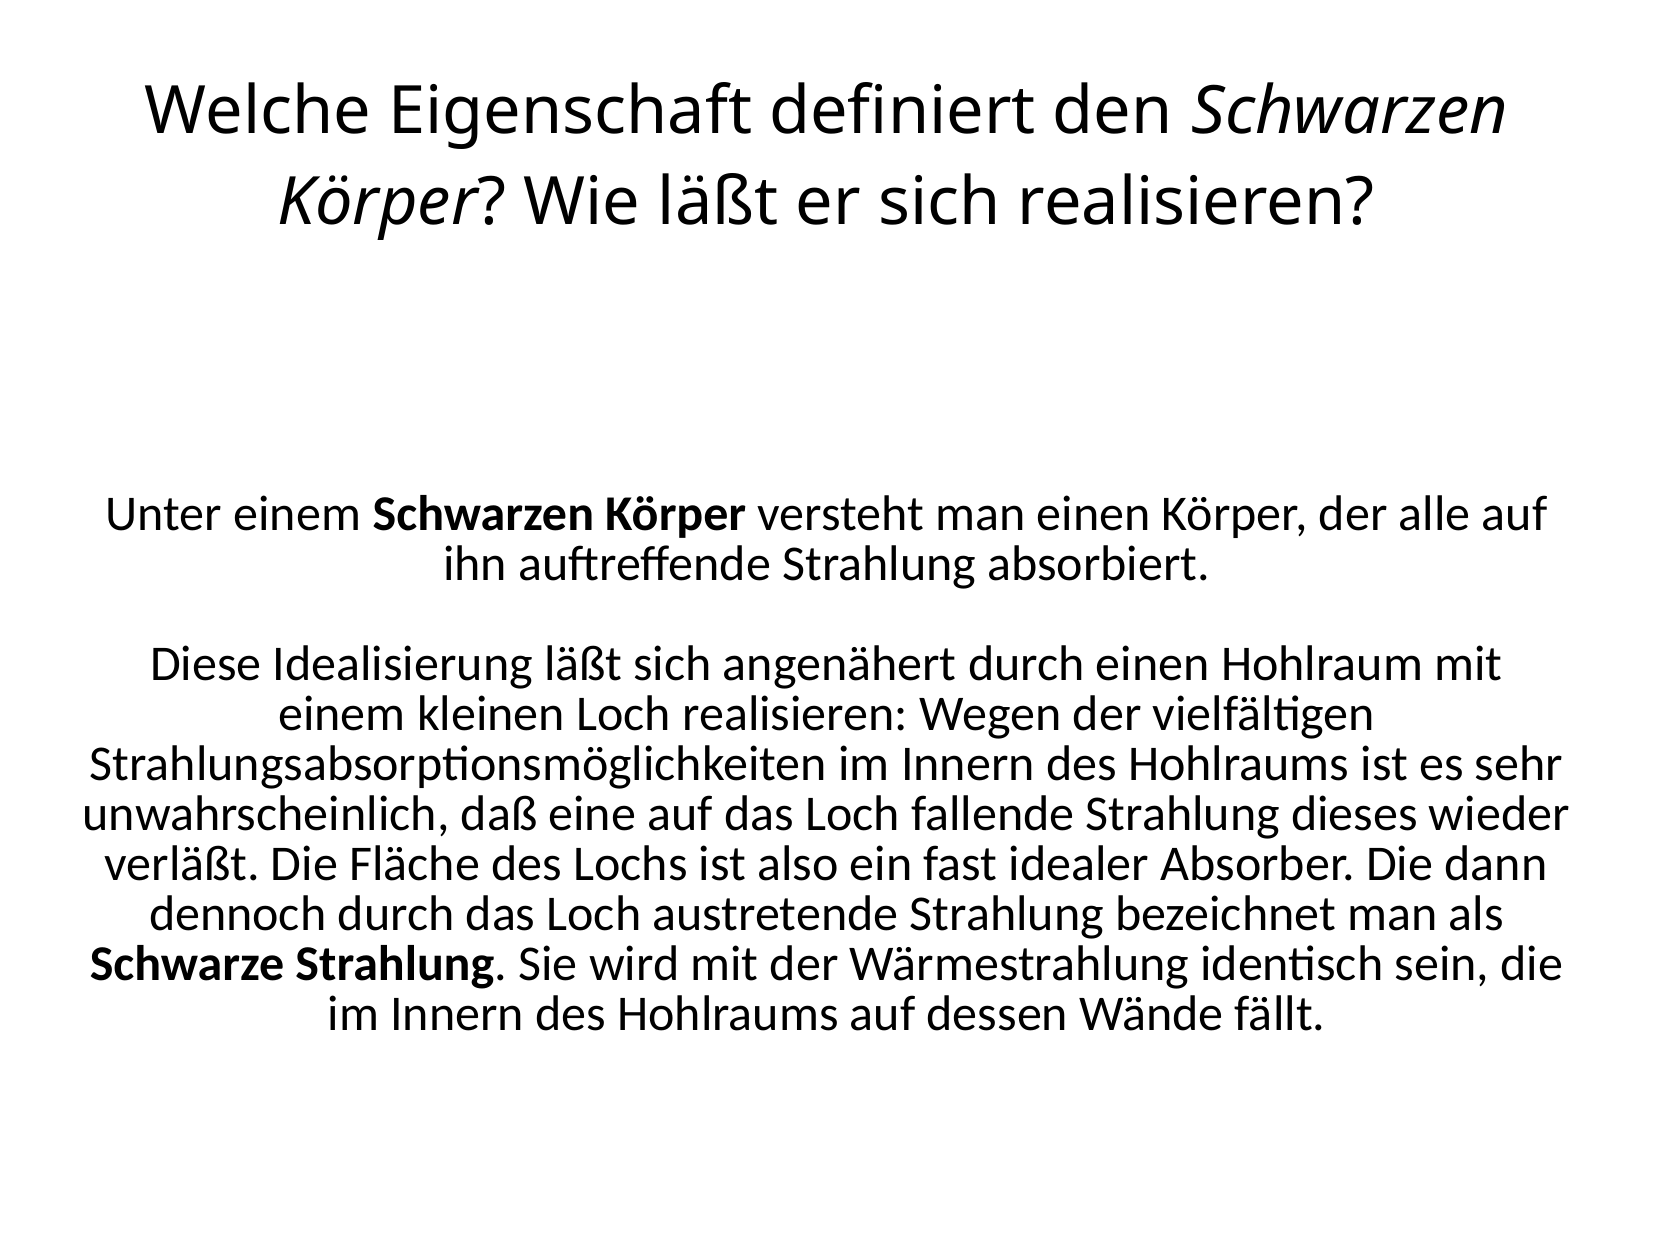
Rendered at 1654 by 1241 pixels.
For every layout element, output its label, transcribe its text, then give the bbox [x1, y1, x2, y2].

subtitle Unter einem Schwarzen Körper versteht man einen Körper, der alle auf ihn auftreffende Strahlung absorbiert. Diese Idealisierung läßt sich angenähert durch einen Hohlraum mit einem kleinen Loch realisieren: Wegen der vielfältigen Strahlungsabsorptionsmöglichkeiten im Innern des Hohlraums ist es sehr unwahrscheinlich, daß eine auf das Loch fallende Strahlung dieses wieder verläßt. Die Fläche des Lochs ist also ein fast idealer Absorber. Die dann dennoch durch das Loch austretende Strahlung bezeichnet man als Schwarze Strahlung. Sie wird mit der Wärmestrahlung identisch sein, die im Innern des Hohlraums auf dessen Wände fällt. [82, 408, 1571, 1128]
title Welche Eigenschaft definiert den Schwarzen Körper? Wie läßt er sich realisieren? [82, 49, 1571, 257]
